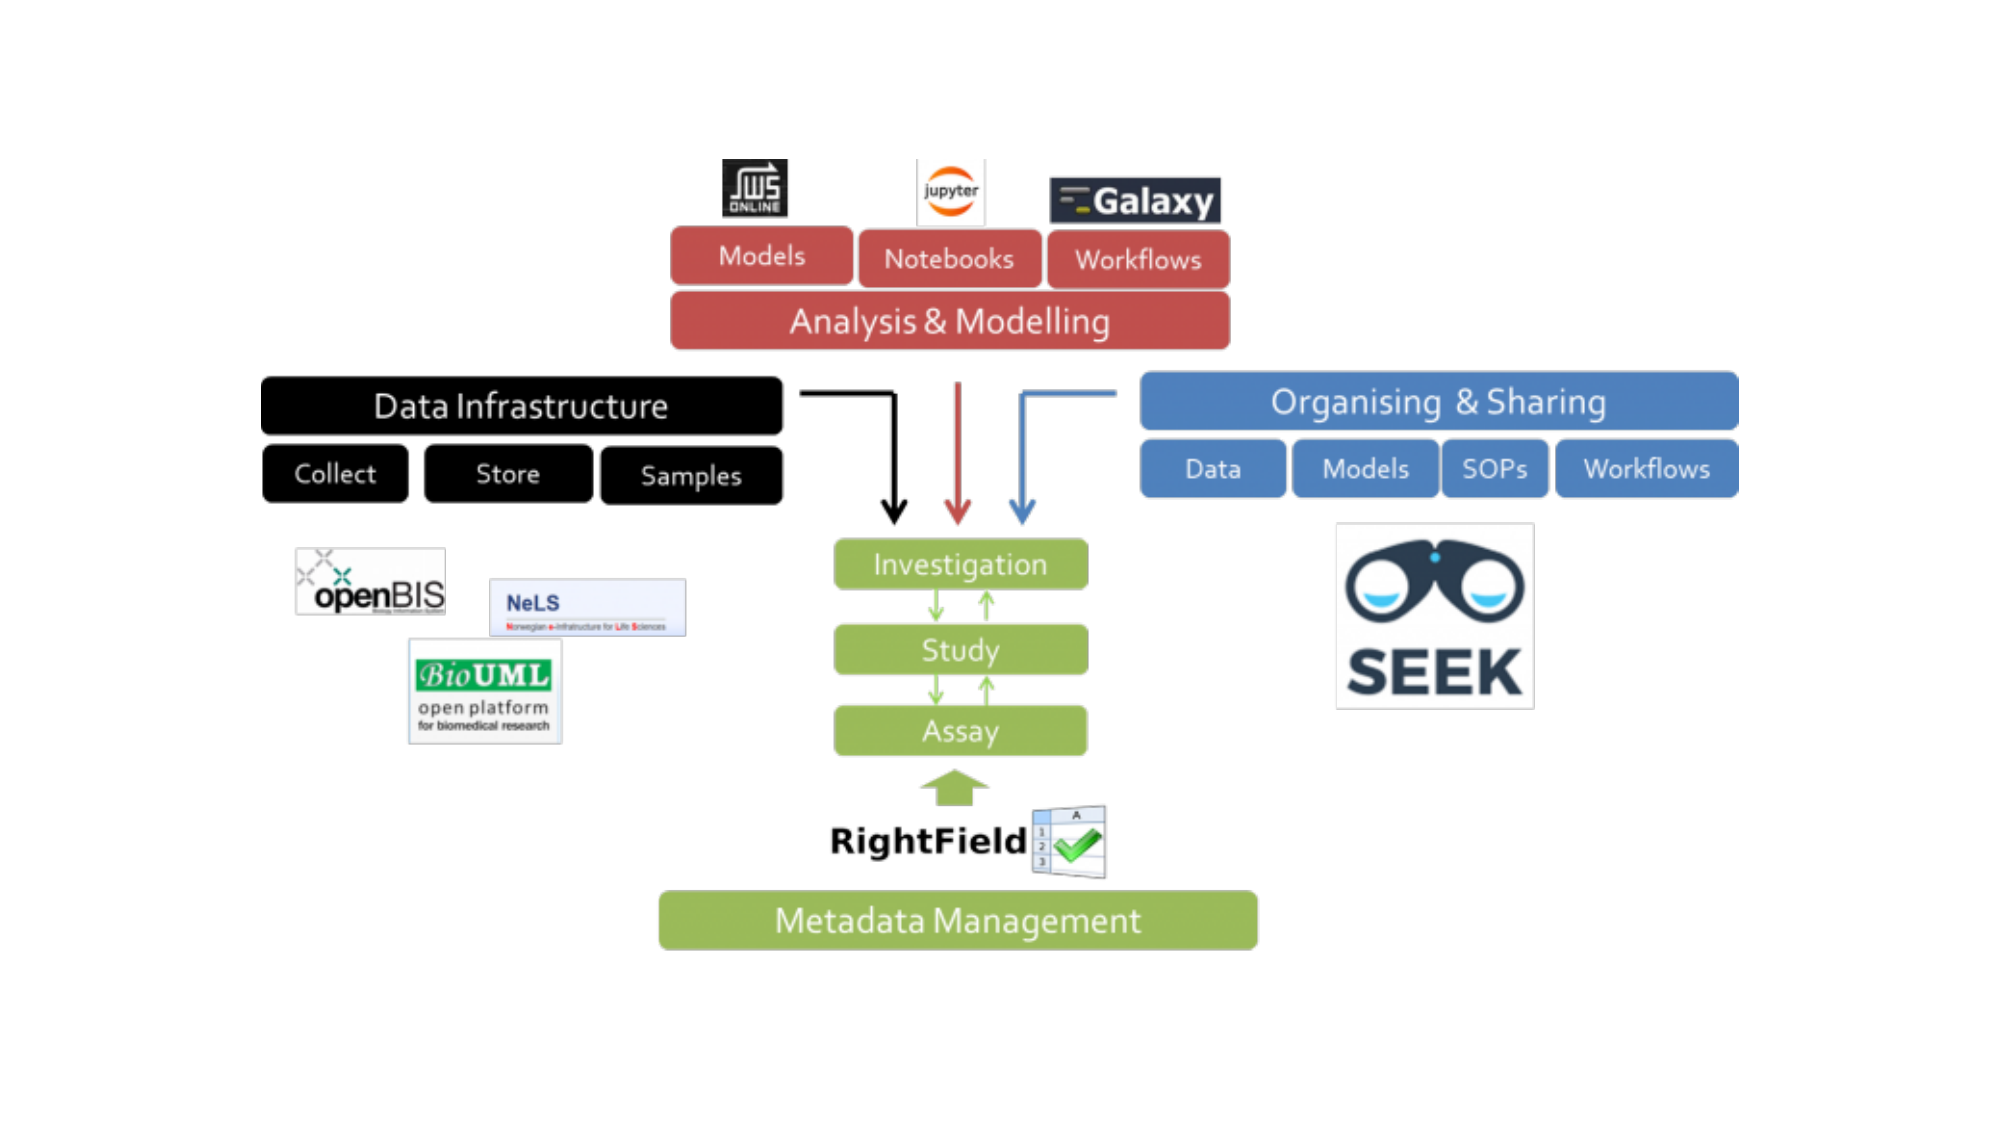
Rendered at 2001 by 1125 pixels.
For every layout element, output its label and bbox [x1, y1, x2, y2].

picture [261, 159, 1739, 966]
